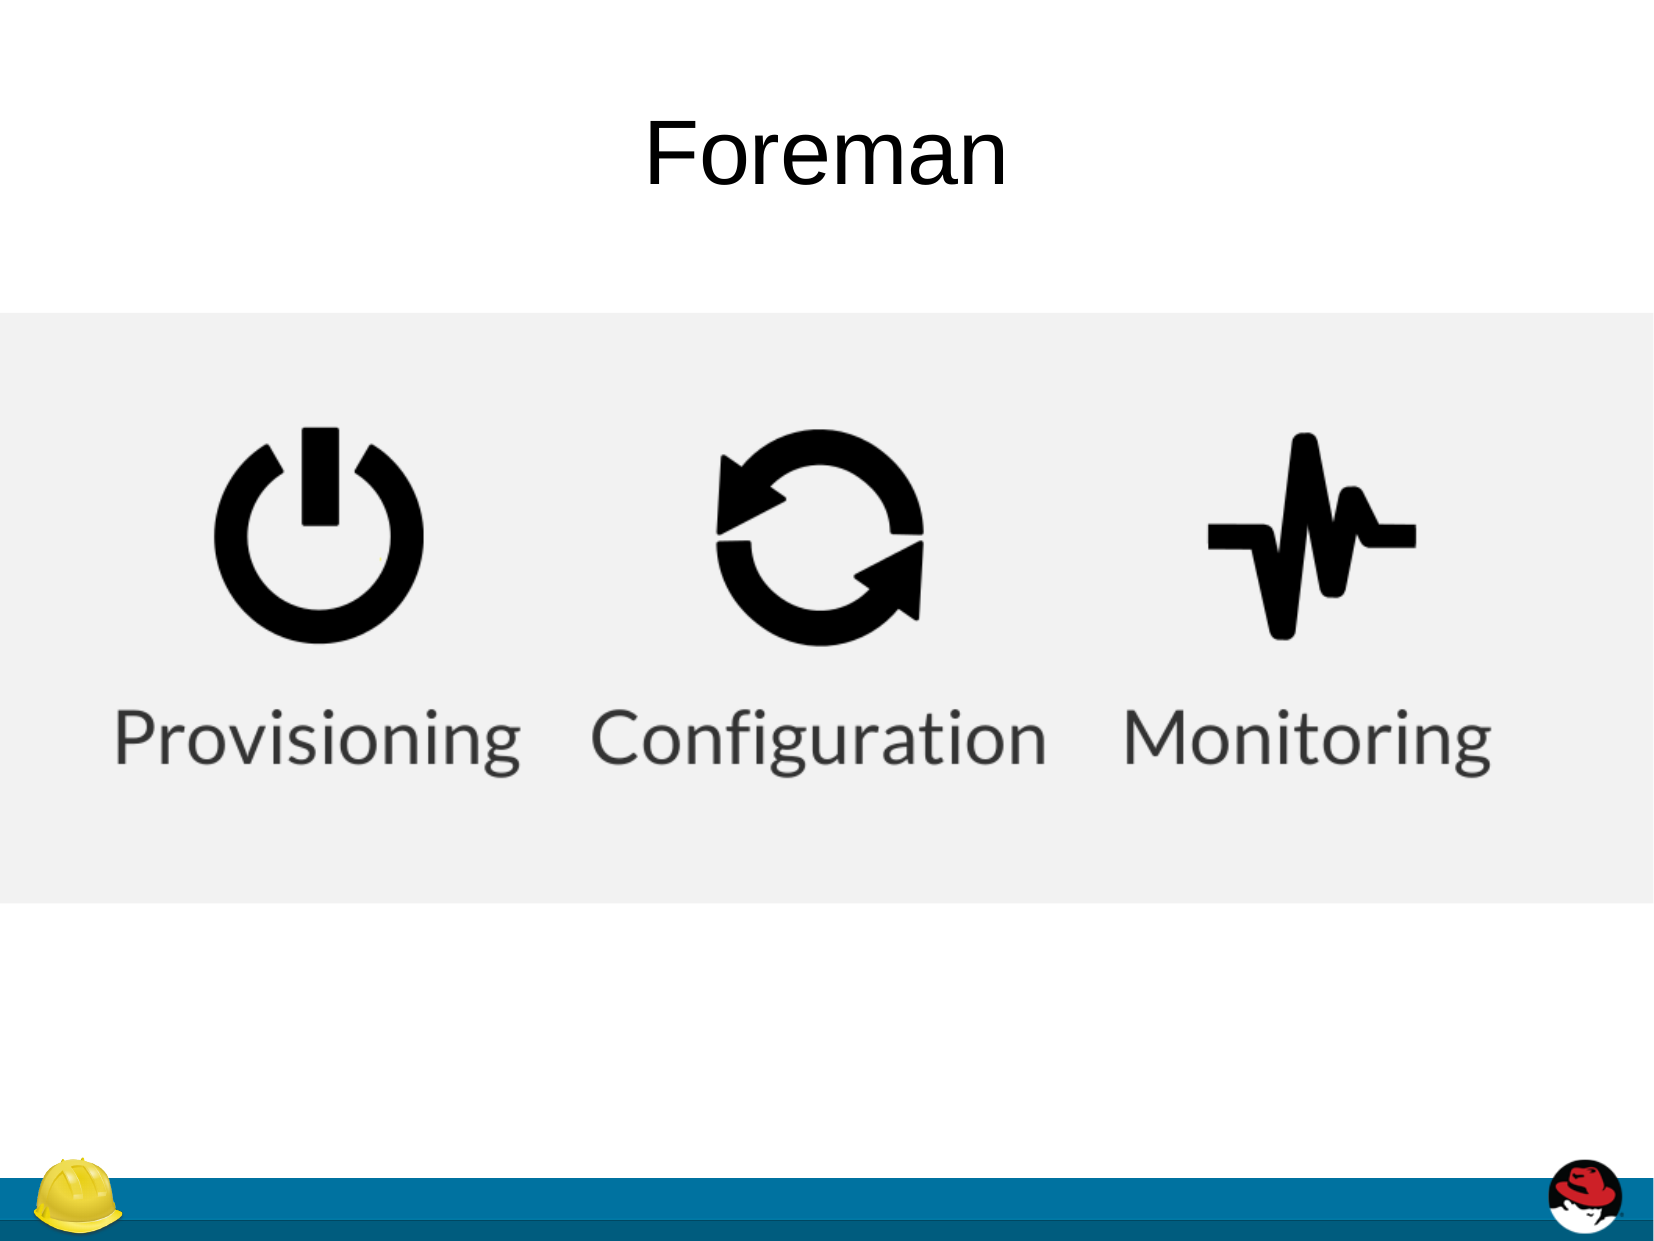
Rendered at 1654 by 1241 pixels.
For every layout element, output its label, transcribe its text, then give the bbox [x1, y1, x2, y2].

title Foreman [82, 49, 1571, 257]
picture [23, 1145, 130, 1235]
text_box [0, 312, 1654, 904]
picture [1547, 1157, 1630, 1233]
picture [69, 364, 1579, 809]
